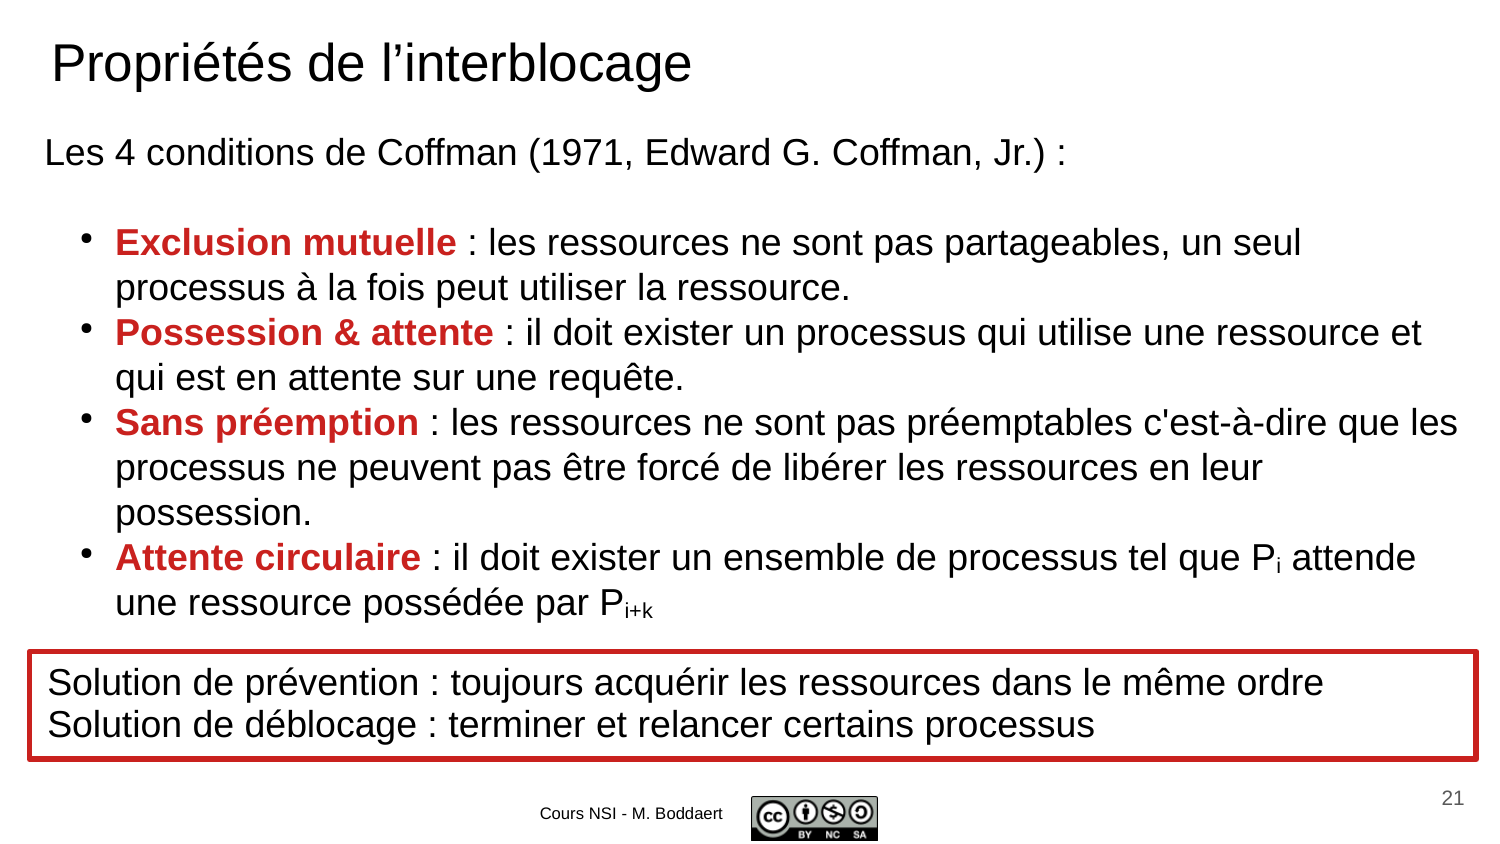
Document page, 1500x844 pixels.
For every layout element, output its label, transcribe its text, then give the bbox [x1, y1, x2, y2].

title Propriétés de l’interblocage [51, 13, 1449, 108]
picture [751, 796, 878, 841]
text_box Solution de prévention : toujours acquérir les ressources dans le même ordre Solution de déblocage : terminer et relancer certains processus [29, 651, 1477, 760]
slide_number <numéro> [1389, 764, 1480, 830]
text_box Les 4 conditions de Coffman (1971, Edward G. Coffman, Jr.) : Exclusion mutuelle : les ressources ne sont pas partageables, un seul processus à la fois peut utiliser la ressource. Possession & attente : il doit exister un processus qui utilise une ressource et qui est en attente sur une requête. Sans préemption : les ressources ne sont pas préemptables c'est-à-dire que les processus ne peuvent pas être forcé de libérer les ressources en leur possession. Attente circulaire : il doit exister un ensemble de processus tel que Pi attende une ressource possédée par Pi+k [29, 120, 1477, 649]
